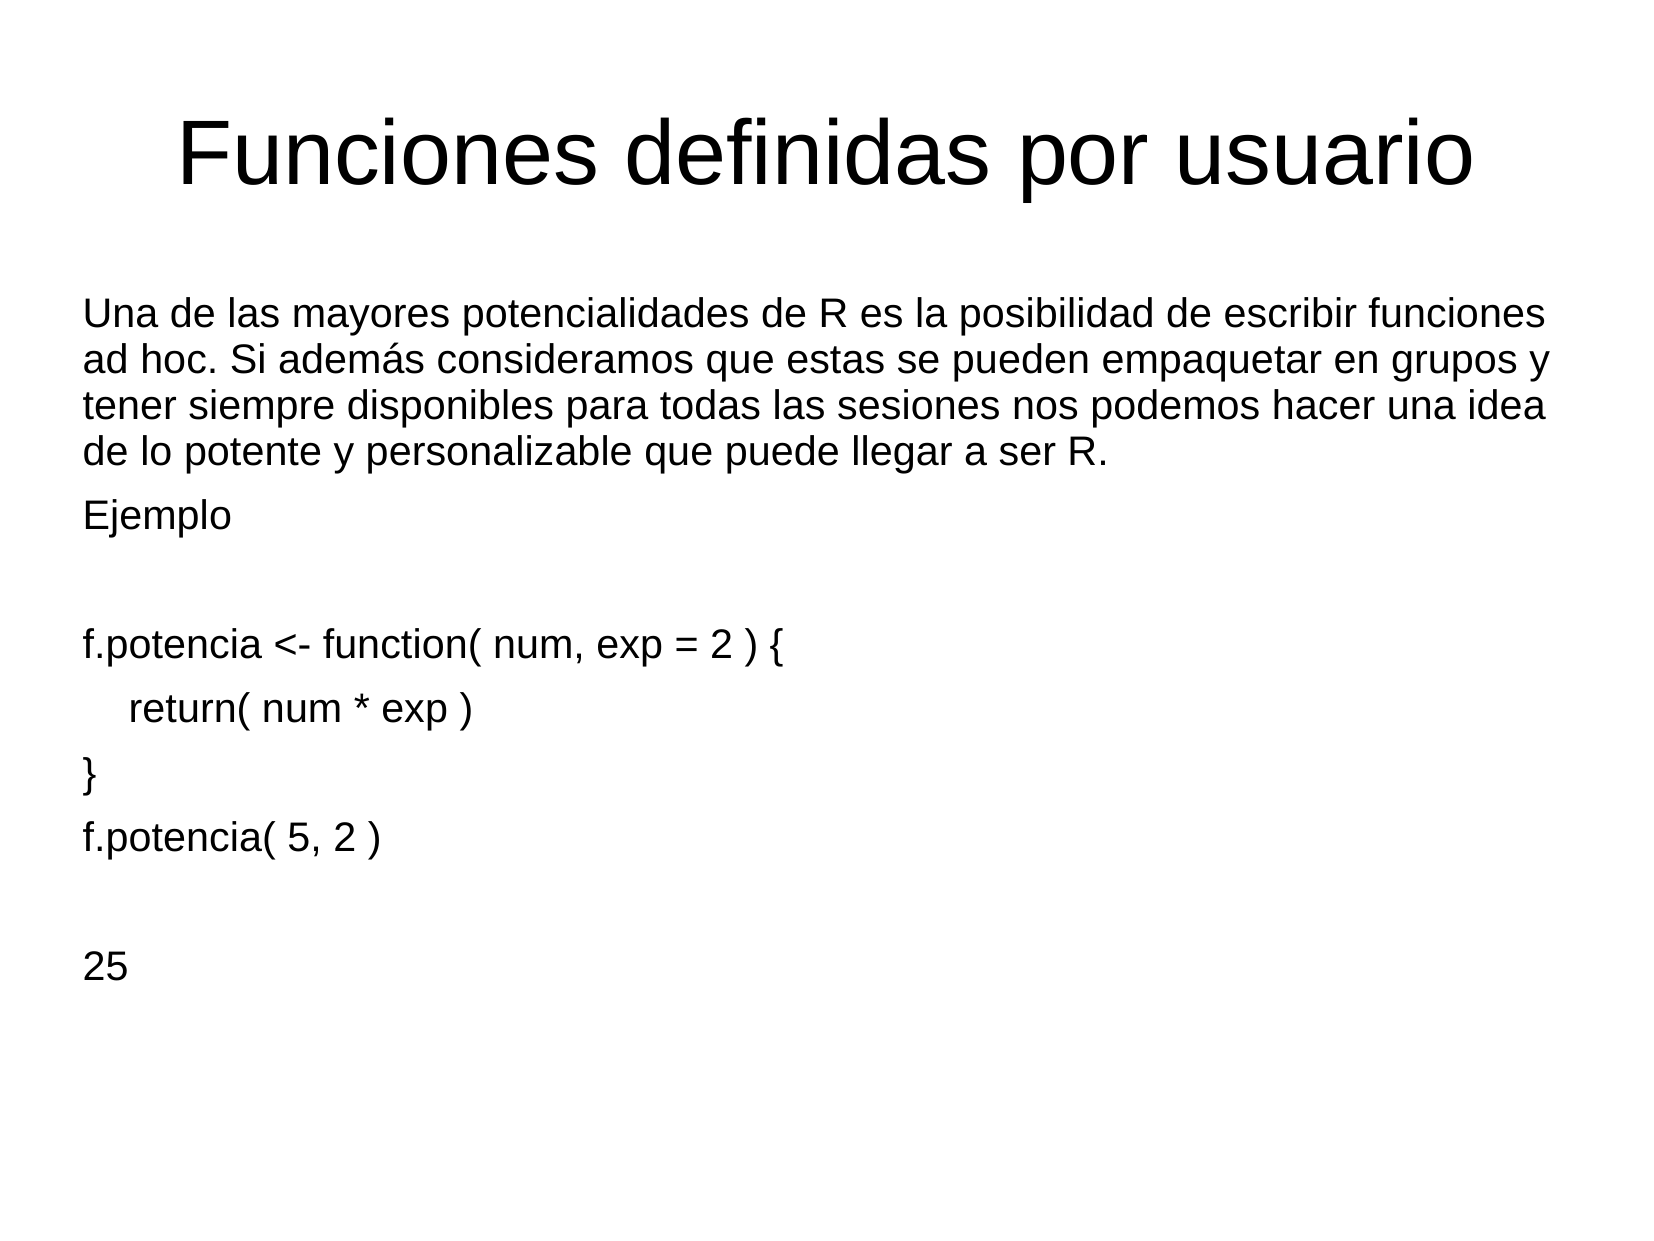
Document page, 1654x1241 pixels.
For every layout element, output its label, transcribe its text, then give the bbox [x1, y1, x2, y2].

list Una de las mayores potencialidades de R es la posibilidad de escribir funciones ad hoc. Si además consideramos que estas se pueden empaquetar en grupos y tener siempre disponibles para todas las sesiones nos podemos hacer una idea de lo potente y personalizable que puede llegar a ser R. Ejemplo f.potencia <- function( num, exp = 2 ) { return( num * exp ) } f.potencia( 5, 2 ) 25 [82, 290, 1571, 1010]
title Funciones definidas por usuario [82, 49, 1571, 257]
